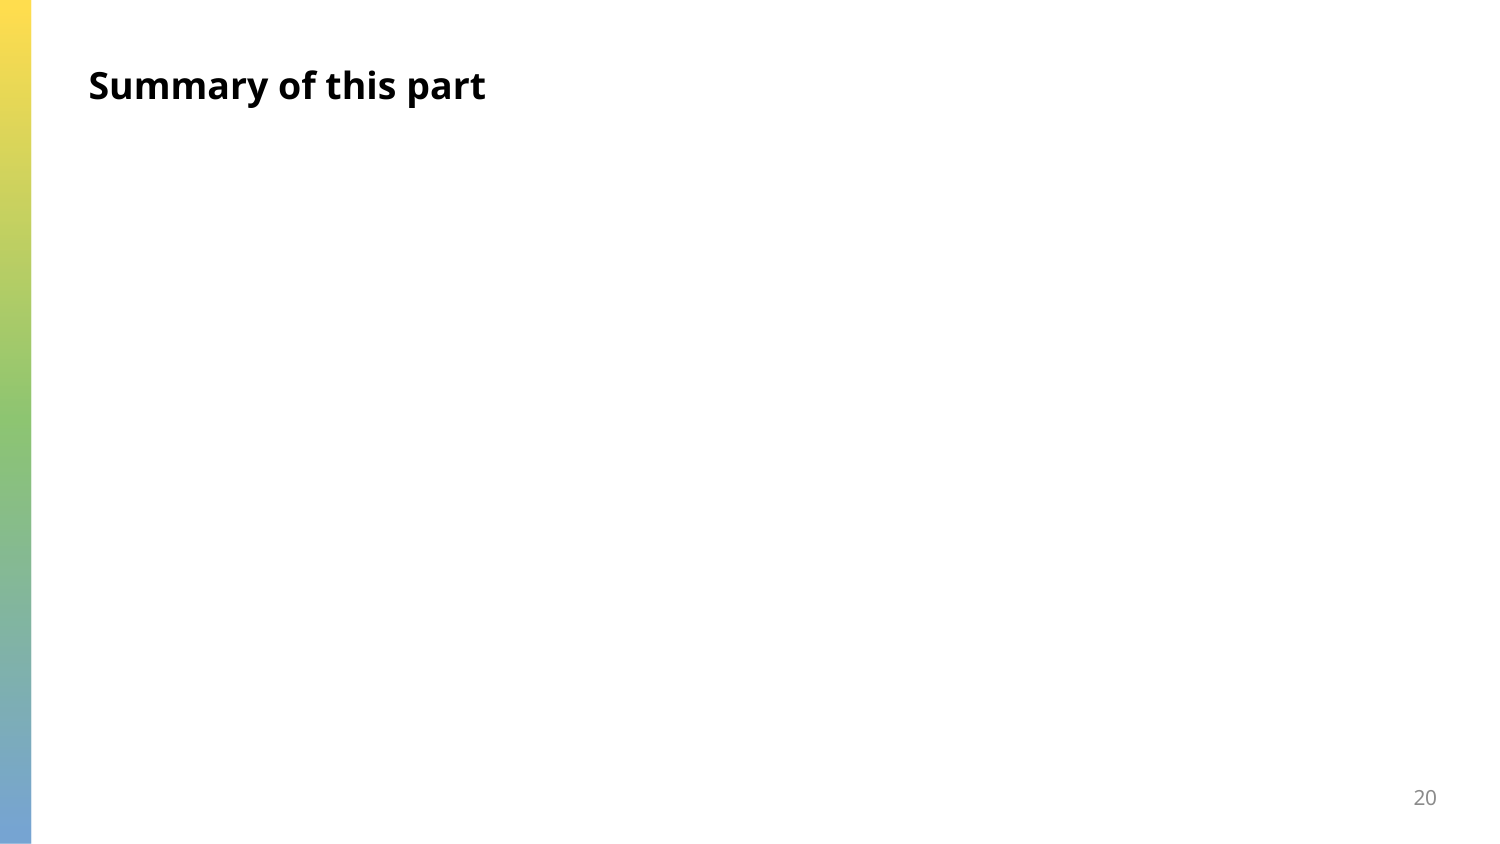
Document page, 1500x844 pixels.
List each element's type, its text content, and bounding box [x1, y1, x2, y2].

picture [0, 0, 1500, 844]
list Summary of this part [88, 61, 1442, 157]
